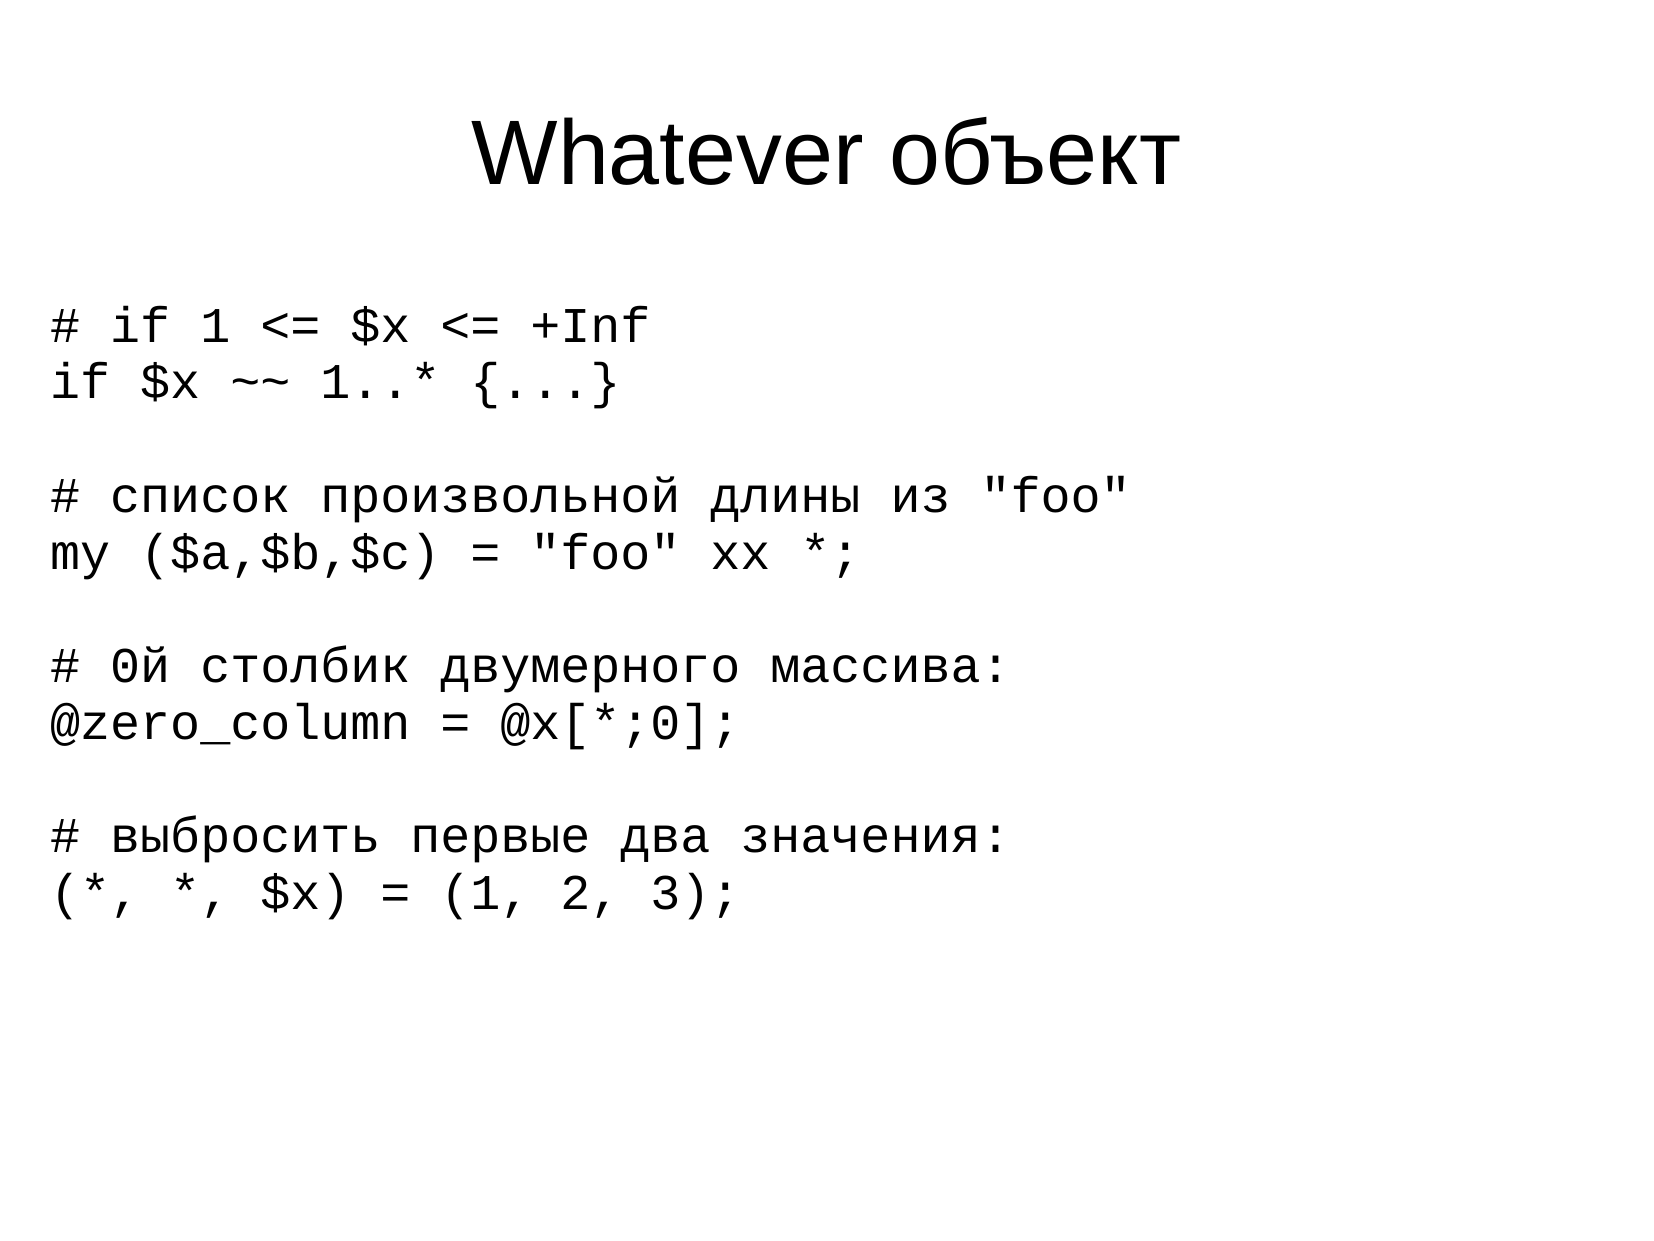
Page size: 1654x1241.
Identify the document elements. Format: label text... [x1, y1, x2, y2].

text_box # if 1 <= $x <= +Inf if $x ~~ 1..* {...} # список произвольной длины из "foo" my ($a,$b,$c) = "foo" xx *; # 0й столбик двумерного массива: @zero_column = @x[*;0]; # выбросить первые два значения: (*, *, $x) = (1, 2, 3); [35, 236, 1630, 1217]
title Whatever объект [82, 49, 1571, 236]
